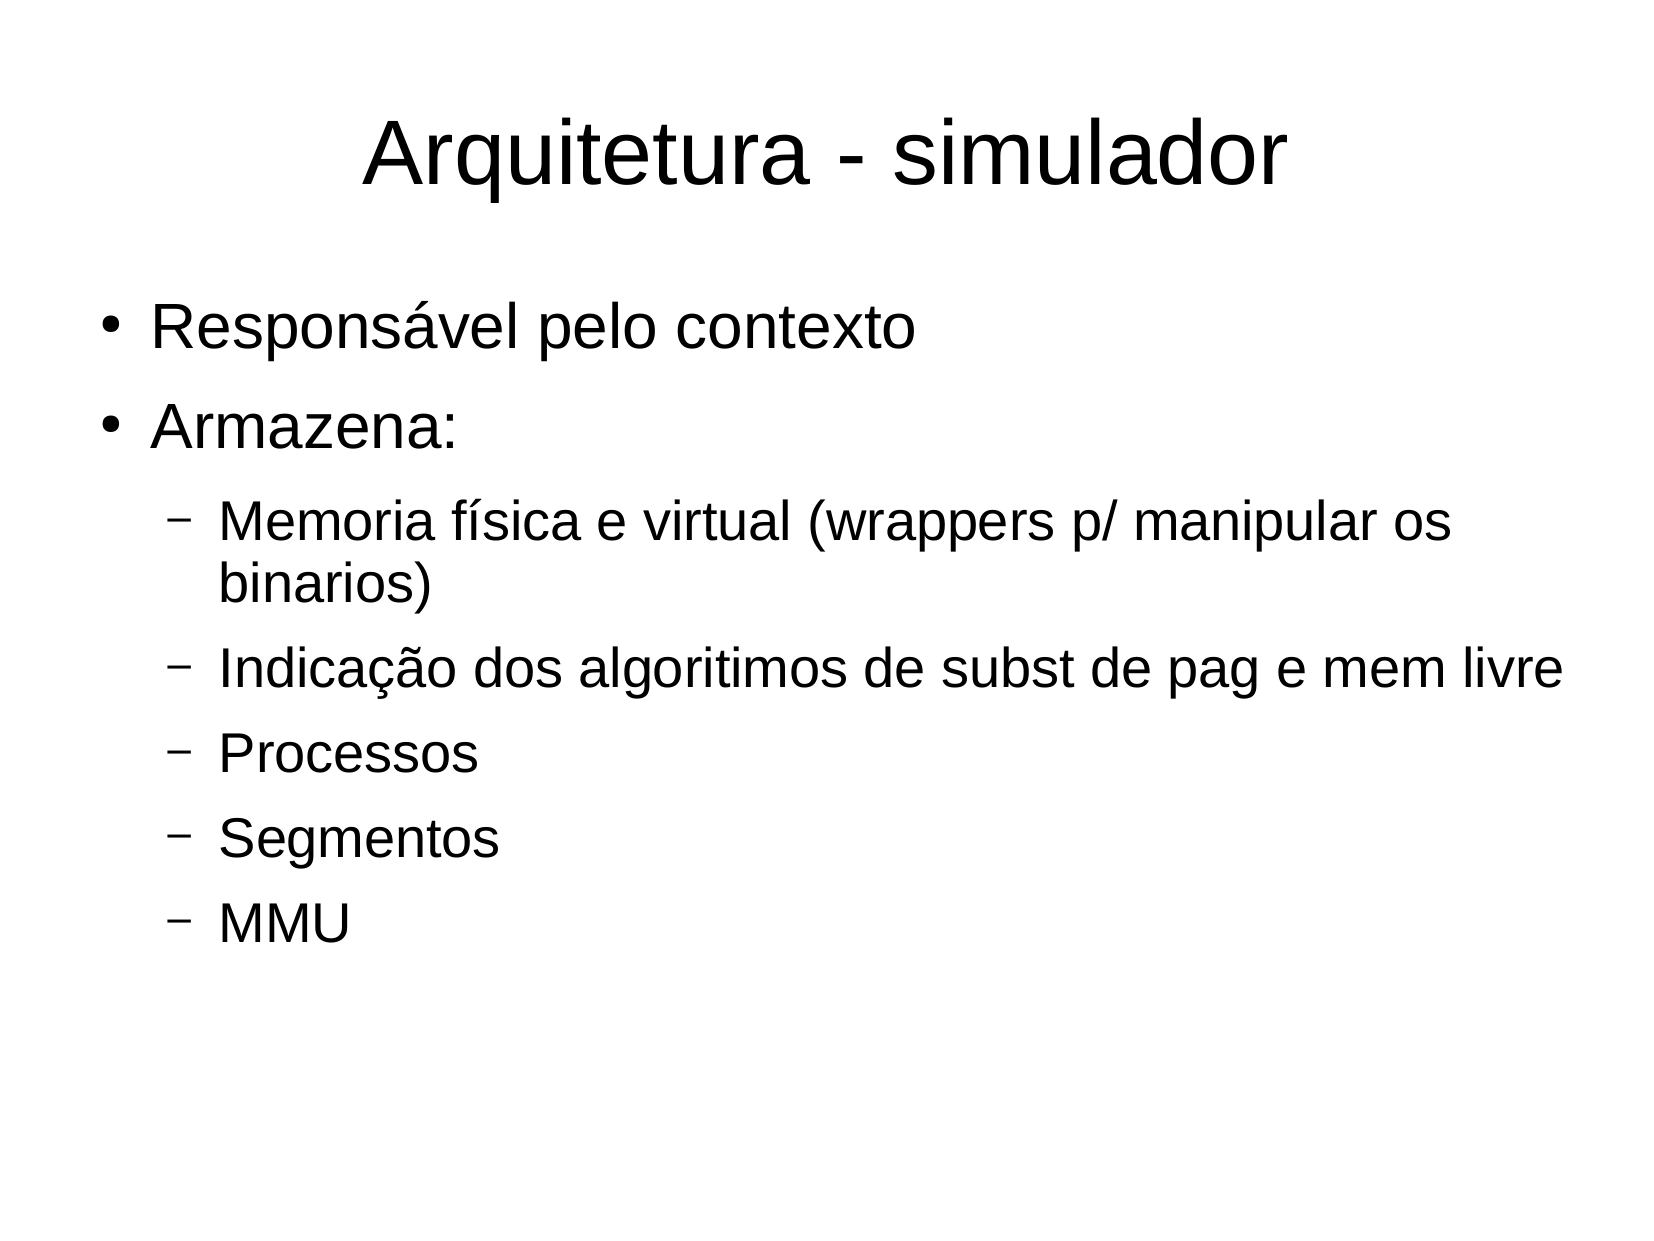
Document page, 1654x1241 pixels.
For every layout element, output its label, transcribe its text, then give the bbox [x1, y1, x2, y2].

title Arquitetura - simulador [82, 49, 1571, 257]
list Responsável pelo contexto Armazena: Memoria física e virtual (wrappers p/ manipular os binarios) Indicação dos algoritimos de subst de pag e mem livre Processos Segmentos MMU [82, 290, 1571, 1010]
